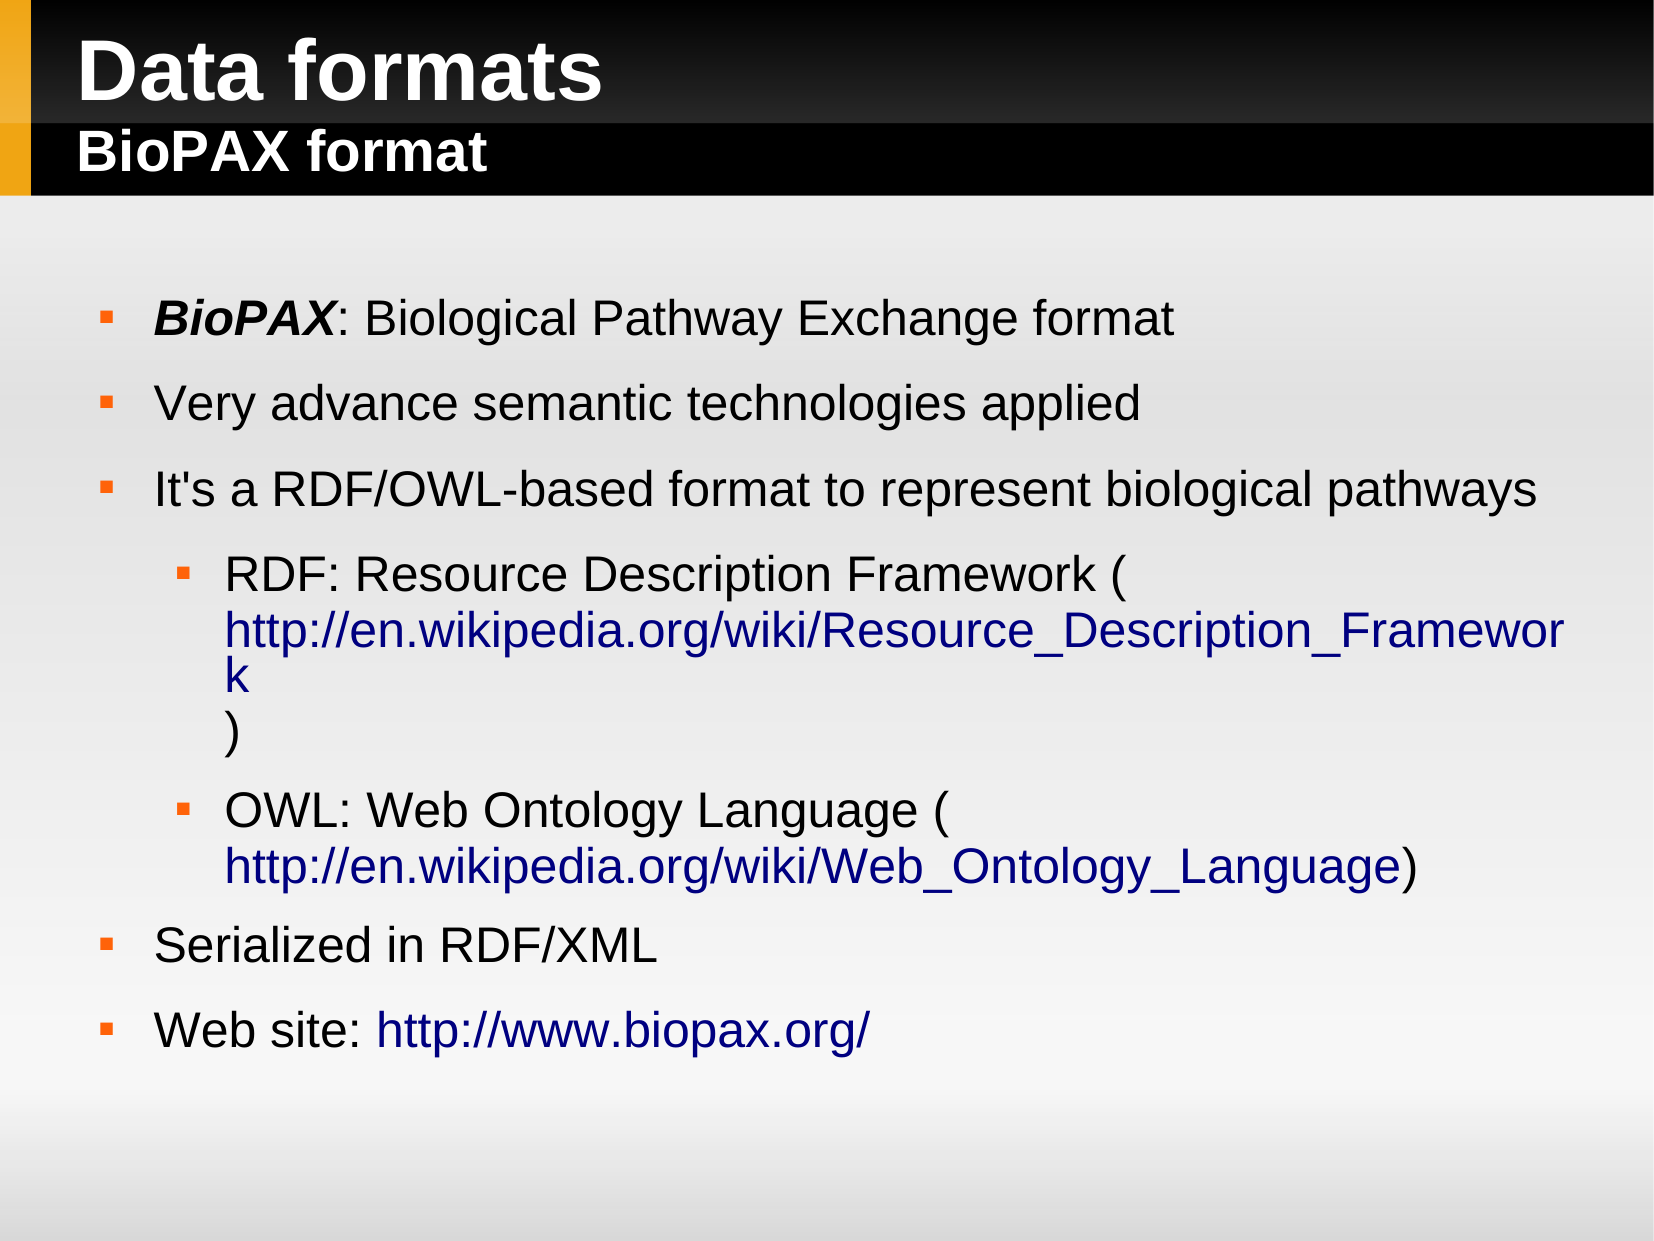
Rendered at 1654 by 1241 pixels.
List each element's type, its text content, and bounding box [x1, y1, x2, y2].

list BioPAX: Biological Pathway Exchange format Very advance semantic technologies applied It's a RDF/OWL-based format to represent biological pathways RDF: Resource Description Framework (http://en.wikipedia.org/wiki/Resource_Description_Framework) OWL: Web Ontology Language (http://en.wikipedia.org/wiki/Web_Ontology_Language) Serialized in RDF/XML Web site: http://www.biopax.org/ [82, 290, 1571, 1109]
picture [0, 0, 1654, 1241]
title Data formats BioPAX format [76, 0, 1565, 208]
